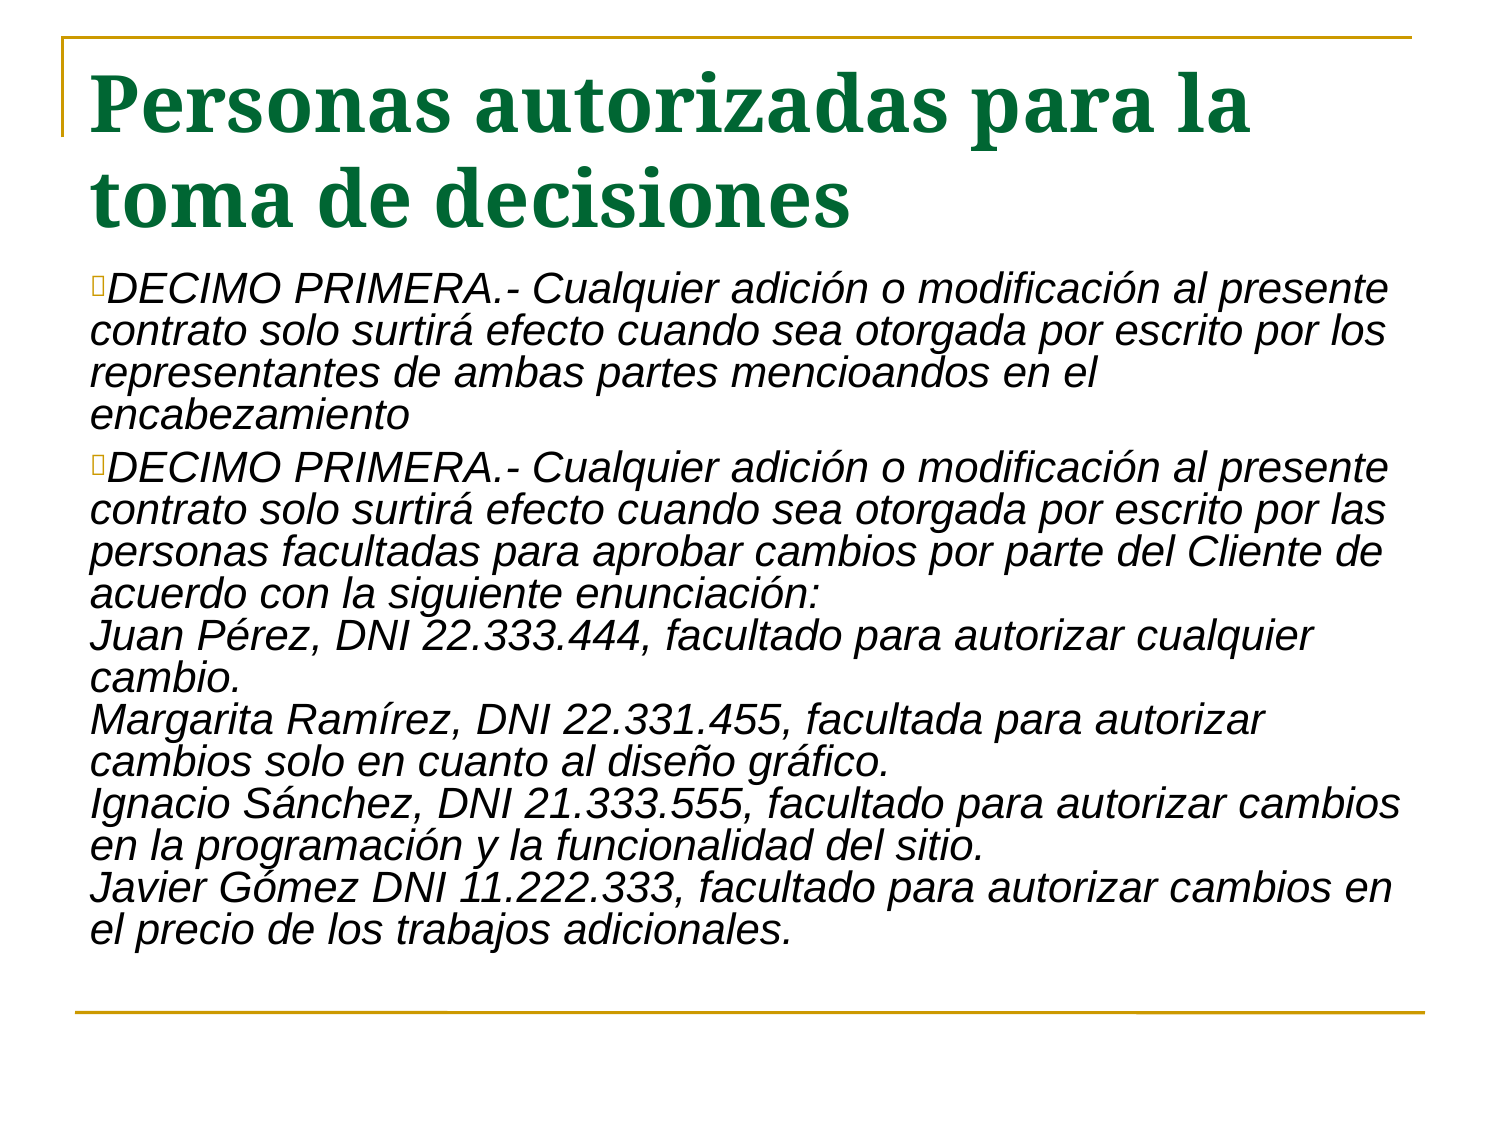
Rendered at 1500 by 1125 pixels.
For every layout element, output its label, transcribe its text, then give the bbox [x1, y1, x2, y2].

title Personas autorizadas para la toma de decisiones [75, 45, 1425, 233]
list DECIMO PRIMERA.- Cualquier adición o modificación al presente contrato solo surtirá efecto cuando sea otorgada por escrito por los representantes de ambas partes mencioandos en el encabezamiento DECIMO PRIMERA.- Cualquier adición o modificación al presente contrato solo surtirá efecto cuando sea otorgada por escrito por las personas facultadas para aprobar cambios por parte del Cliente de acuerdo con la siguiente enunciación: Juan Pérez, DNI 22.333.444, facultado para autorizar cualquier cambio. Margarita Ramírez, DNI 22.331.455, facultada para autorizar cambios solo en cuanto al diseño gráfico. Ignacio Sánchez, DNI 21.333.555, facultado para autorizar cambios en la programación y la funcionalidad del sitio. Javier Gómez DNI 11.222.333, facultado para autorizar cambios en el precio de los trabajos adicionales. [75, 262, 1425, 1006]
